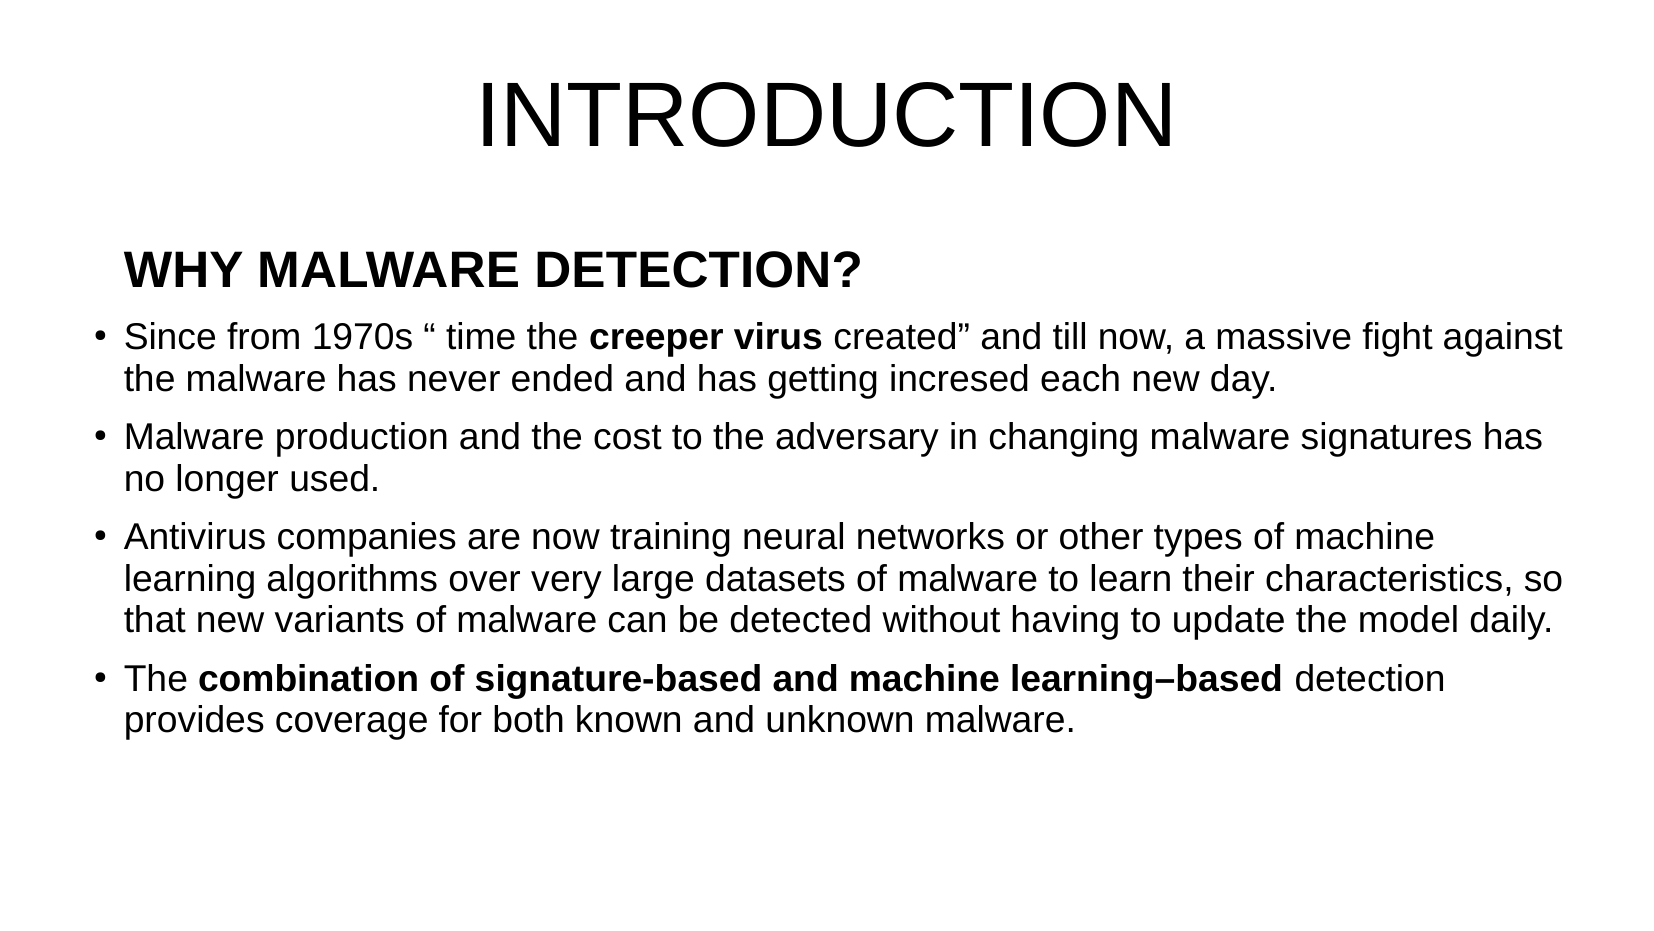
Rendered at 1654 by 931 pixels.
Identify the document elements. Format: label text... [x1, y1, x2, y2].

title INTRODUCTION [82, 37, 1571, 193]
list WHY MALWARE DETECTION? Since from 1970s “ time the creeper virus created” and till now, a massive fight against the malware has never ended and has getting incresed each new day. Malware production and the cost to the adversary in changing malware signatures has no longer used. Antivirus companies are now training neural networks or other types of machine learning algorithms over very large datasets of malware to learn their characteristics, so that new variants of malware can be detected without having to update the model daily. The combination of signature-based and machine learning–based detection provides coverage for both known and unknown malware. [83, 241, 1573, 781]
